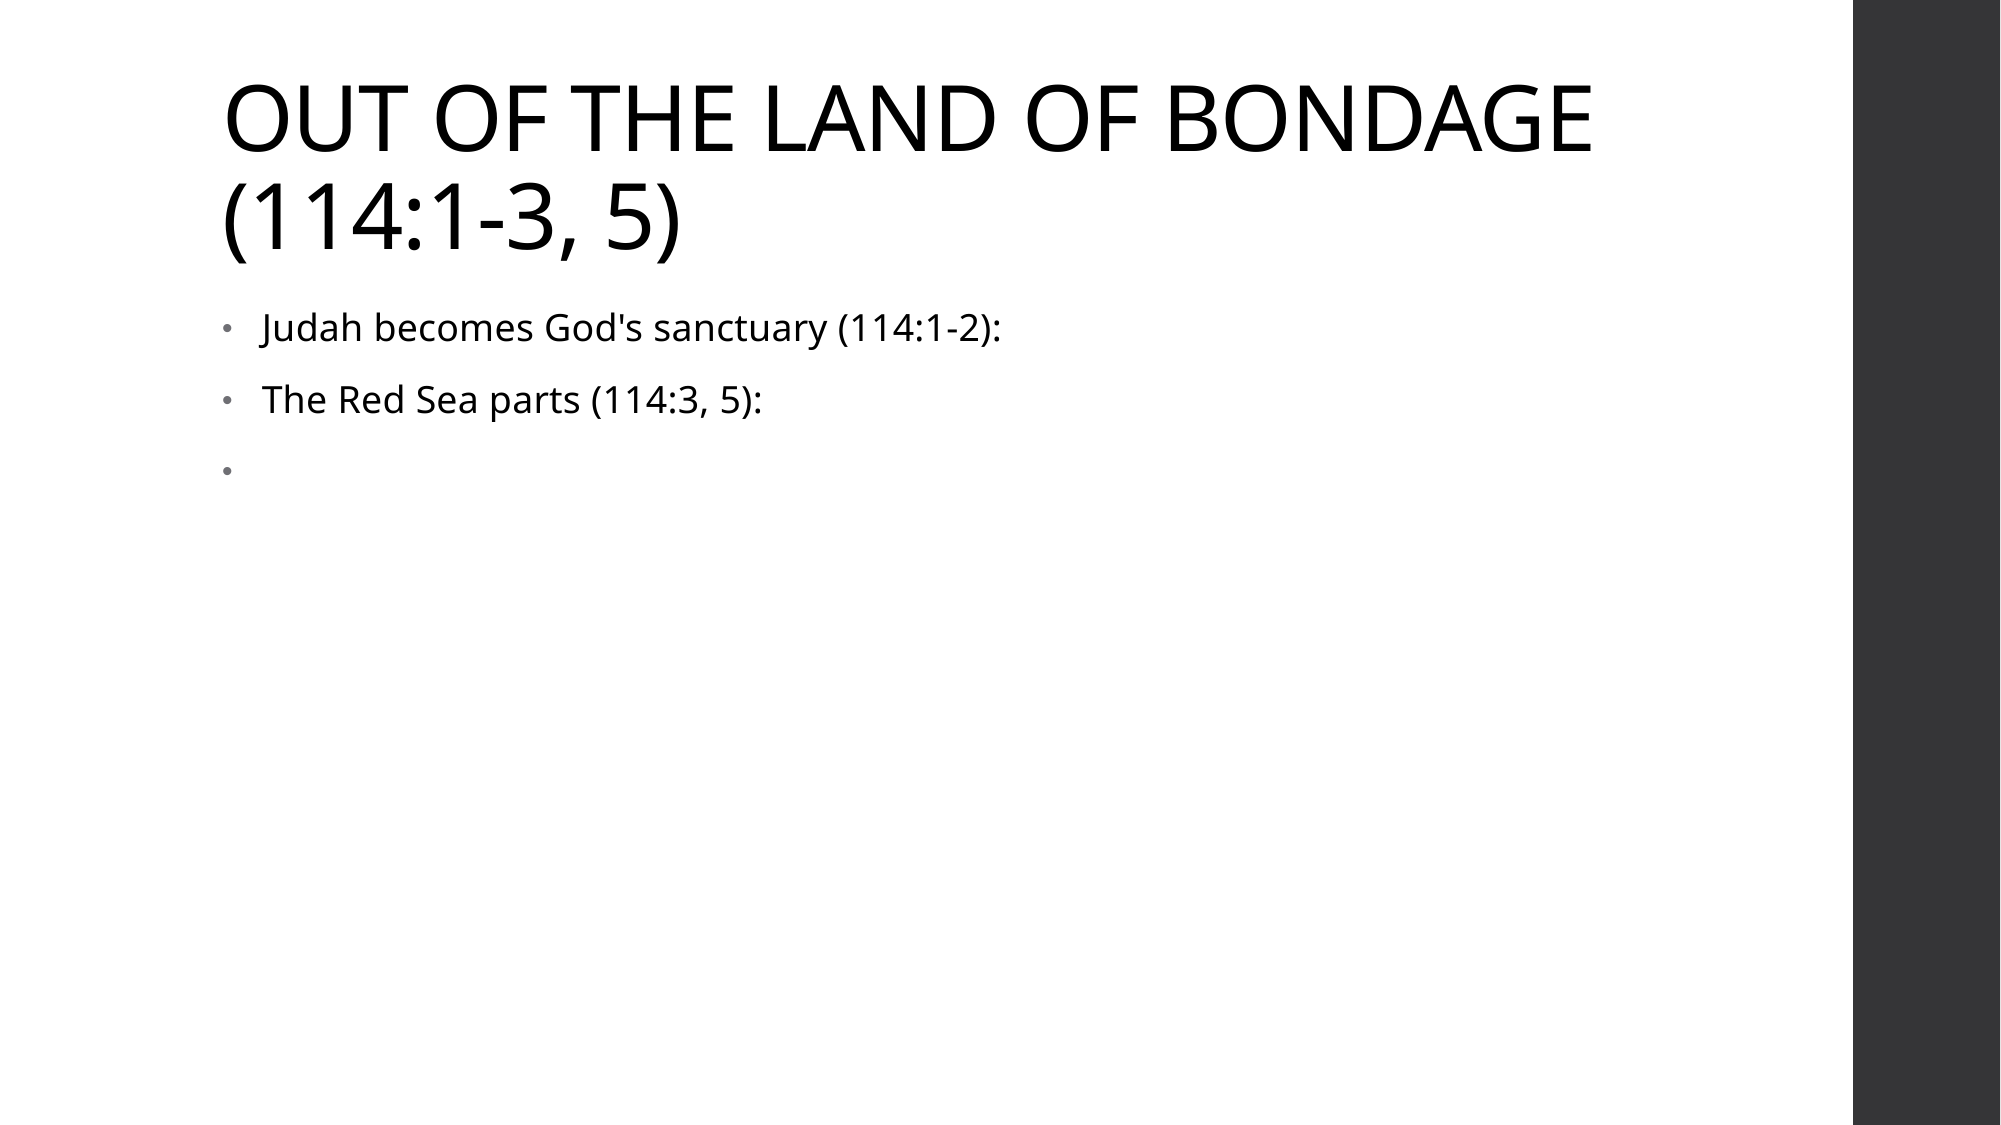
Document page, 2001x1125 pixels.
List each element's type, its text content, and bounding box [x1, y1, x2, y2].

title OUT OF THE LAND OF BONDAGE (114:1-3, 5) [206, 60, 1797, 278]
list Judah becomes God's sanctuary (114:1-2): The Red Sea parts (114:3, 5): [206, 299, 1617, 1014]
